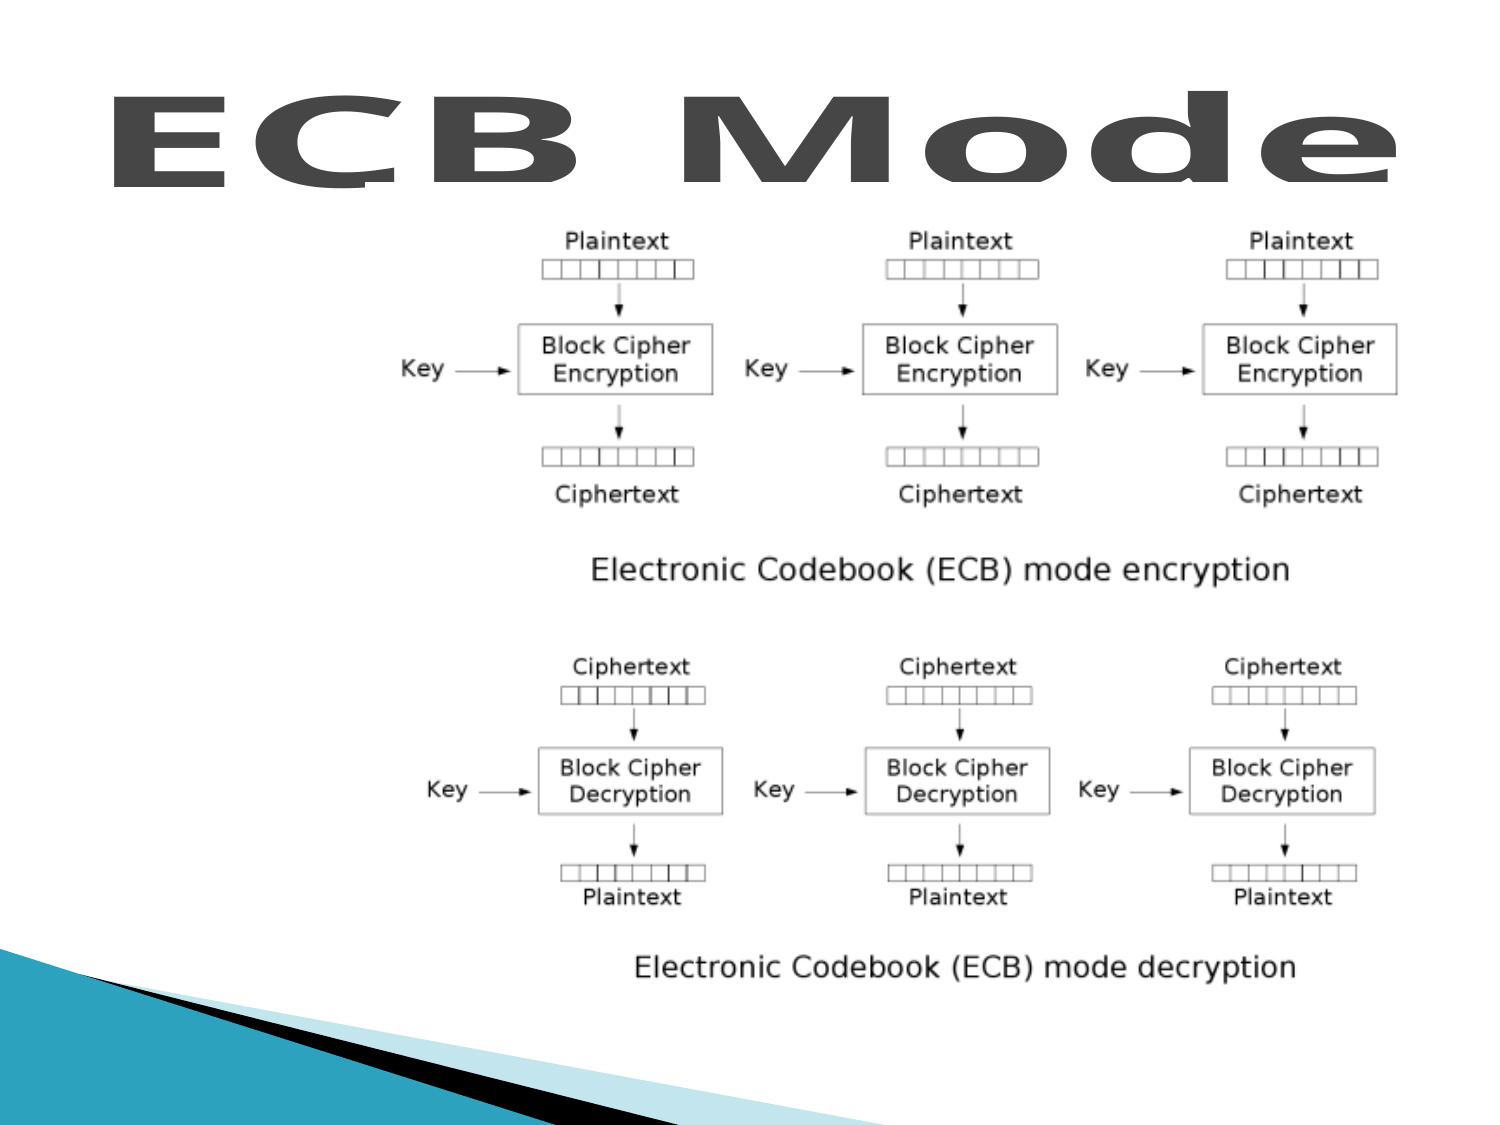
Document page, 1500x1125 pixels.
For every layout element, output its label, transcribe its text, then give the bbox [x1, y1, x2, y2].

picture [365, 182, 1496, 1021]
title ECB Mode [75, 45, 1426, 233]
